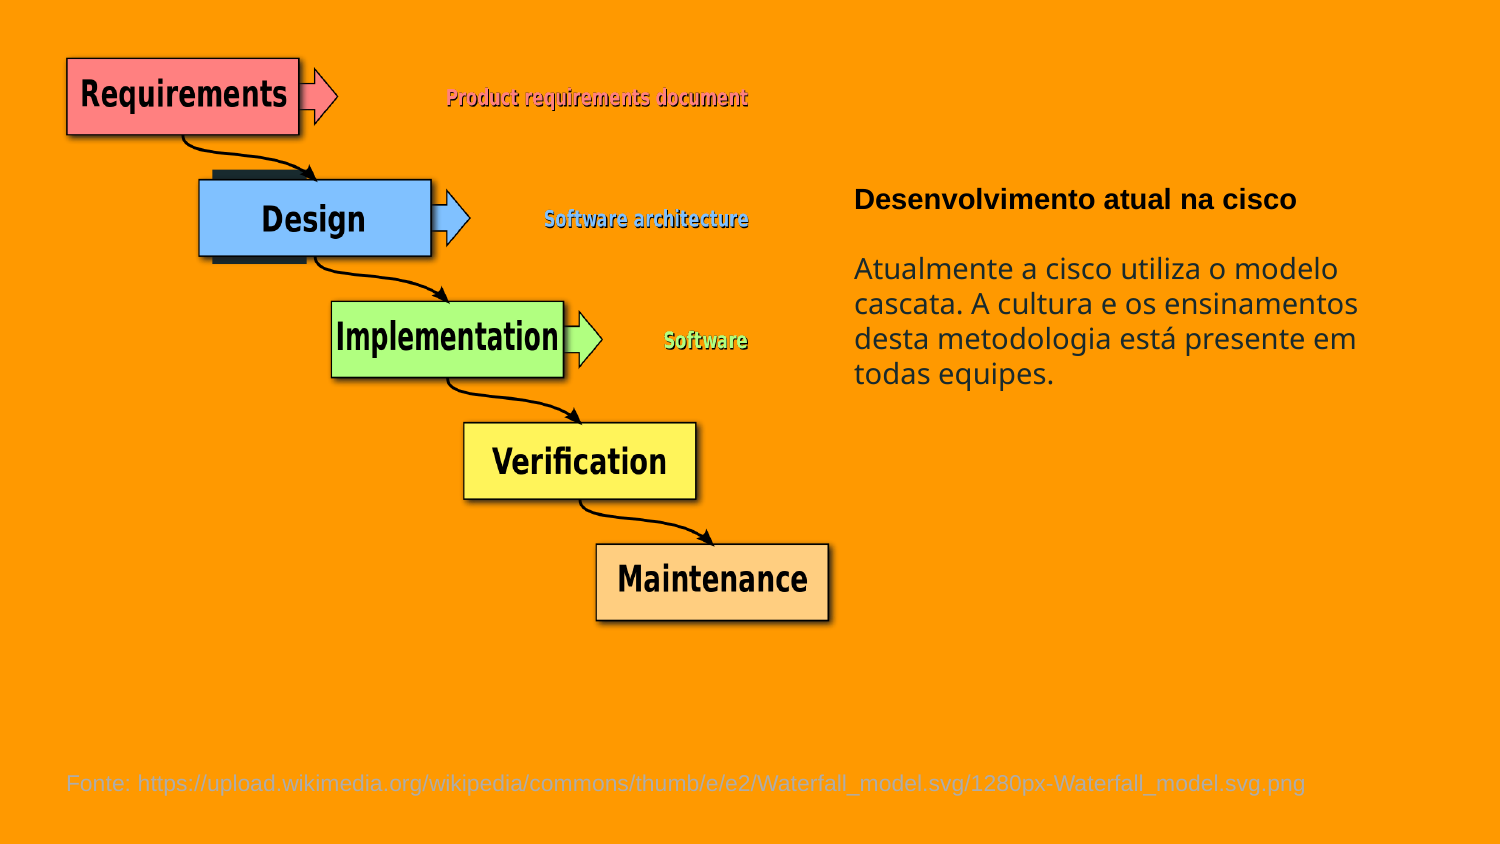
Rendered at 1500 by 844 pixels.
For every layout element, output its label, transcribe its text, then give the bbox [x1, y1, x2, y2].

list Desenvolvimento atual na cisco Atualmente a cisco utiliza o modelo cascata. A cultura e os ensinamentos desta metodologia está presente em todas equipes. [840, 165, 1440, 501]
text_box Fonte: https://upload.wikimedia.org/wikipedia/commons/thumb/e/e2/Waterfall_model.svg/1280px-Waterfall_model.svg.png [51, 749, 1449, 832]
picture [62, 49, 840, 632]
